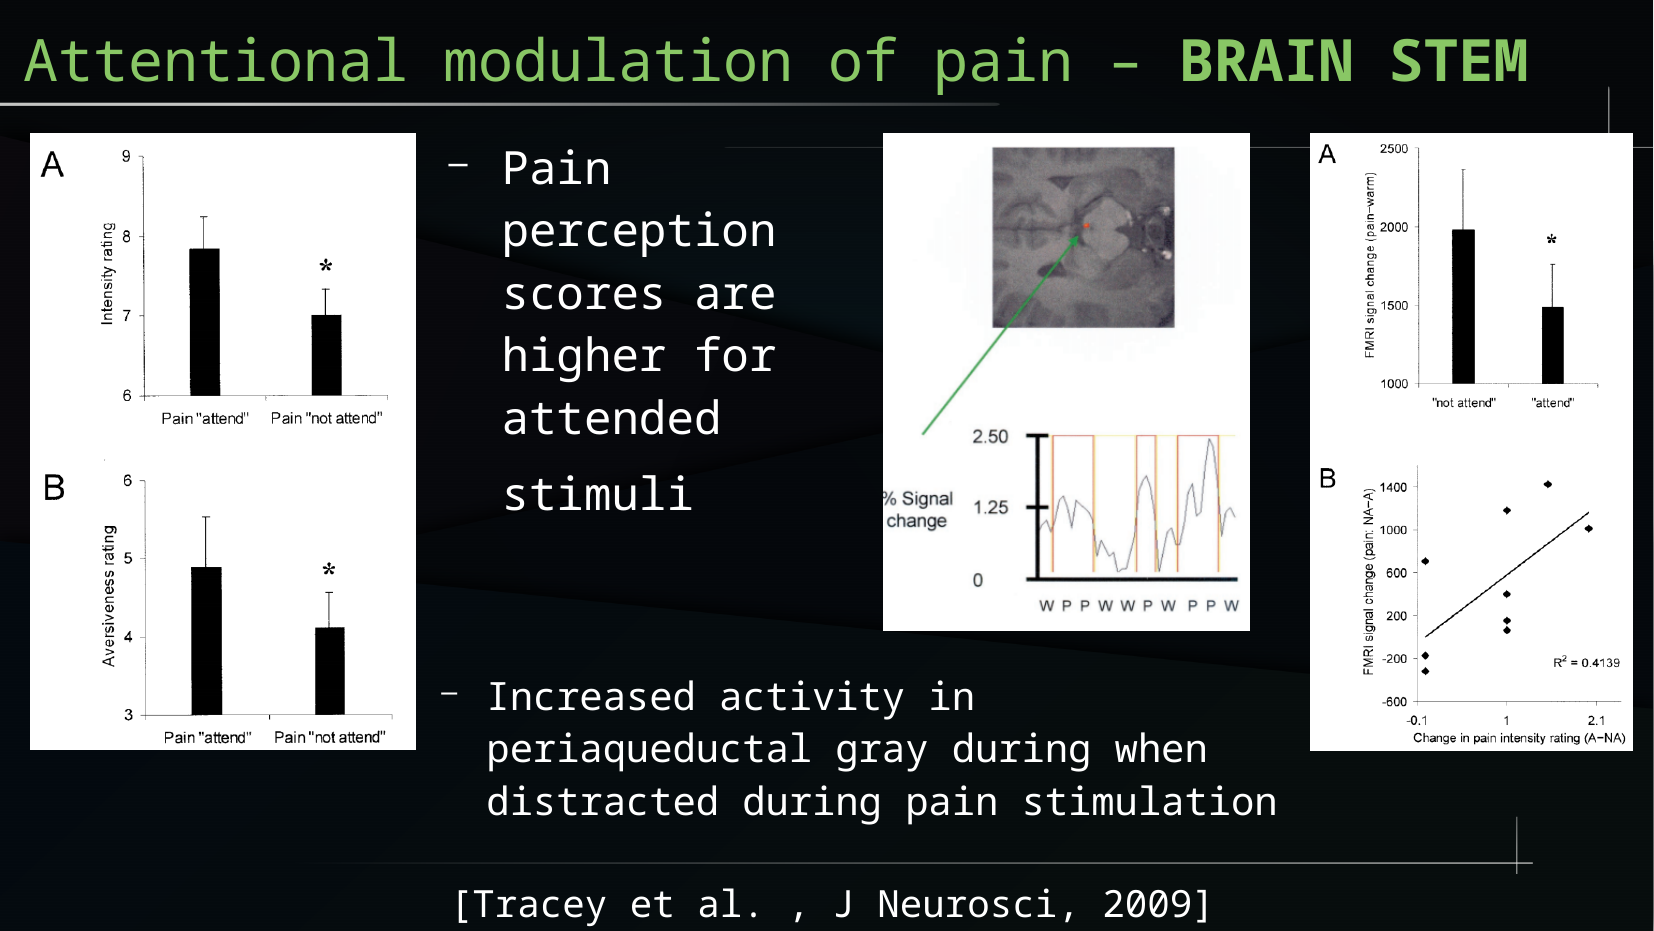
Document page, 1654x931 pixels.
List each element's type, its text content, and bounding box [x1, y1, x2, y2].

picture [0, 0, 1654, 931]
title Attentional modulation of pain – BRAIN STEM [23, 0, 1589, 134]
text_box [Tracey et al. , J Neurosci, 2009] [435, 870, 1231, 931]
list Pain perception scores are higher for attended stimuli [360, 135, 871, 631]
list Increased activity in periaqueductal gray during when distracted during pain stimulation [365, 668, 1291, 864]
